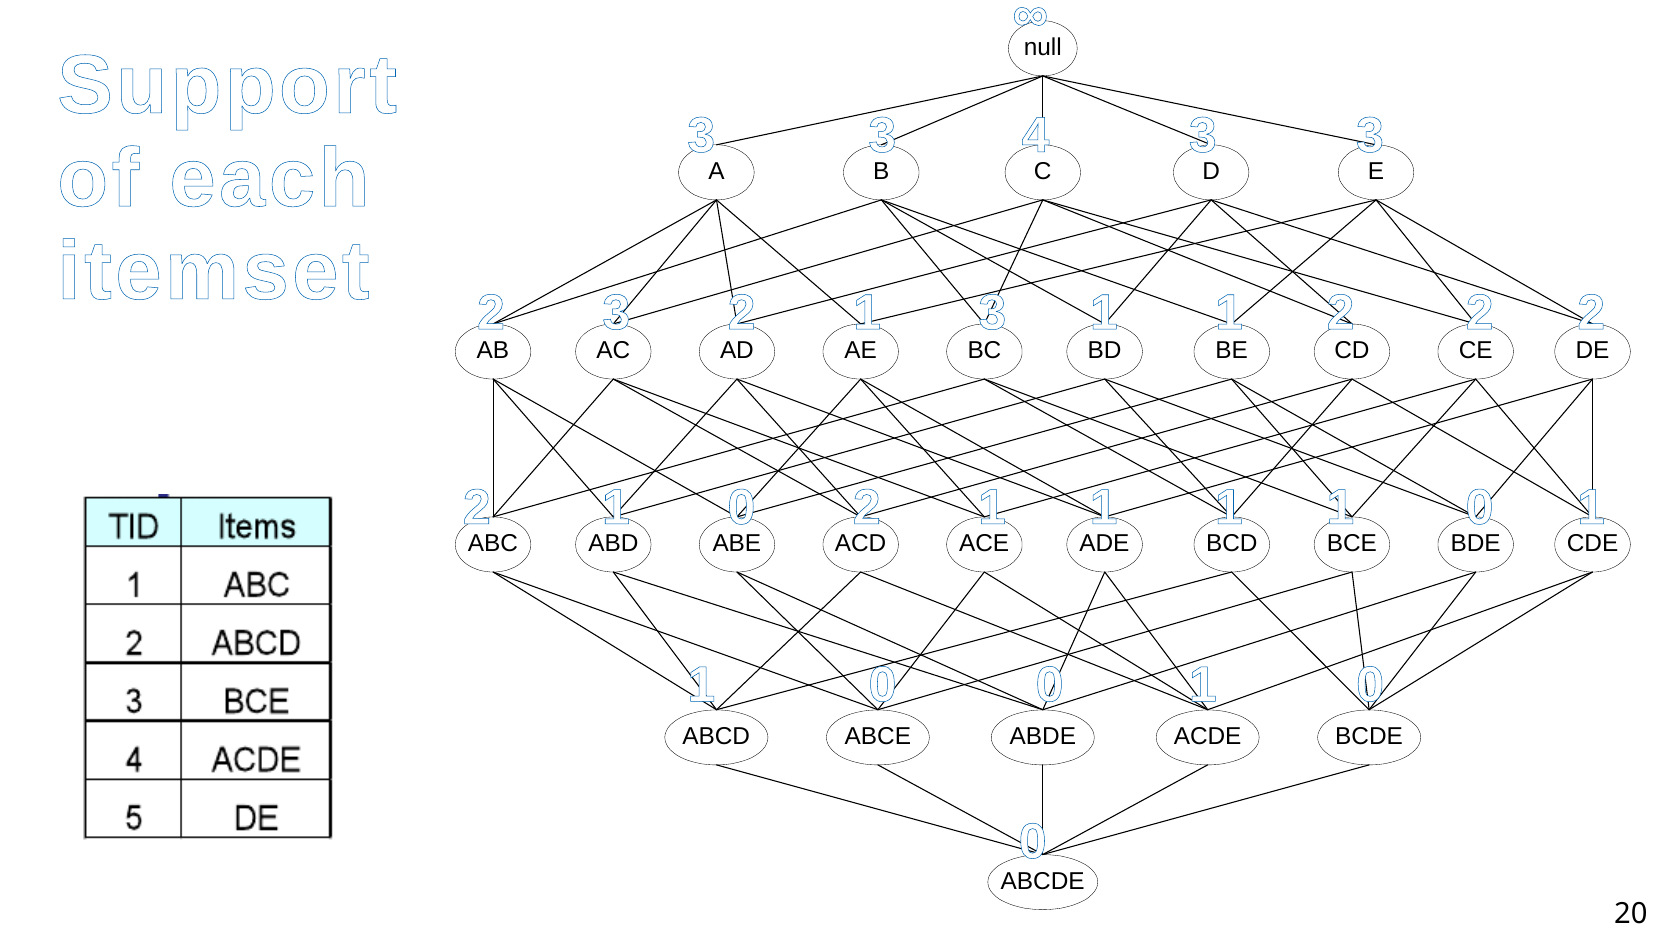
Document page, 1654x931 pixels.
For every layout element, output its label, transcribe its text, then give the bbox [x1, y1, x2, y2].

text_box 2 3 2 1 3 1 1 2 2 2 [448, 276, 1641, 403]
text_box 2 1 0 2 1 1 1 1 0 1 [448, 471, 1647, 598]
picture [453, 598, 1633, 911]
text_box Support of each itemset [42, 30, 464, 325]
text_box ∞ [997, 0, 1056, 49]
picture [453, 403, 1633, 471]
text_box 1 0 0 1 0 [672, 648, 1451, 775]
text_box 0 [1003, 805, 1097, 877]
picture [453, 18, 1633, 276]
picture [82, 494, 337, 843]
text_box 3 3 4 3 3 [672, 99, 1472, 226]
